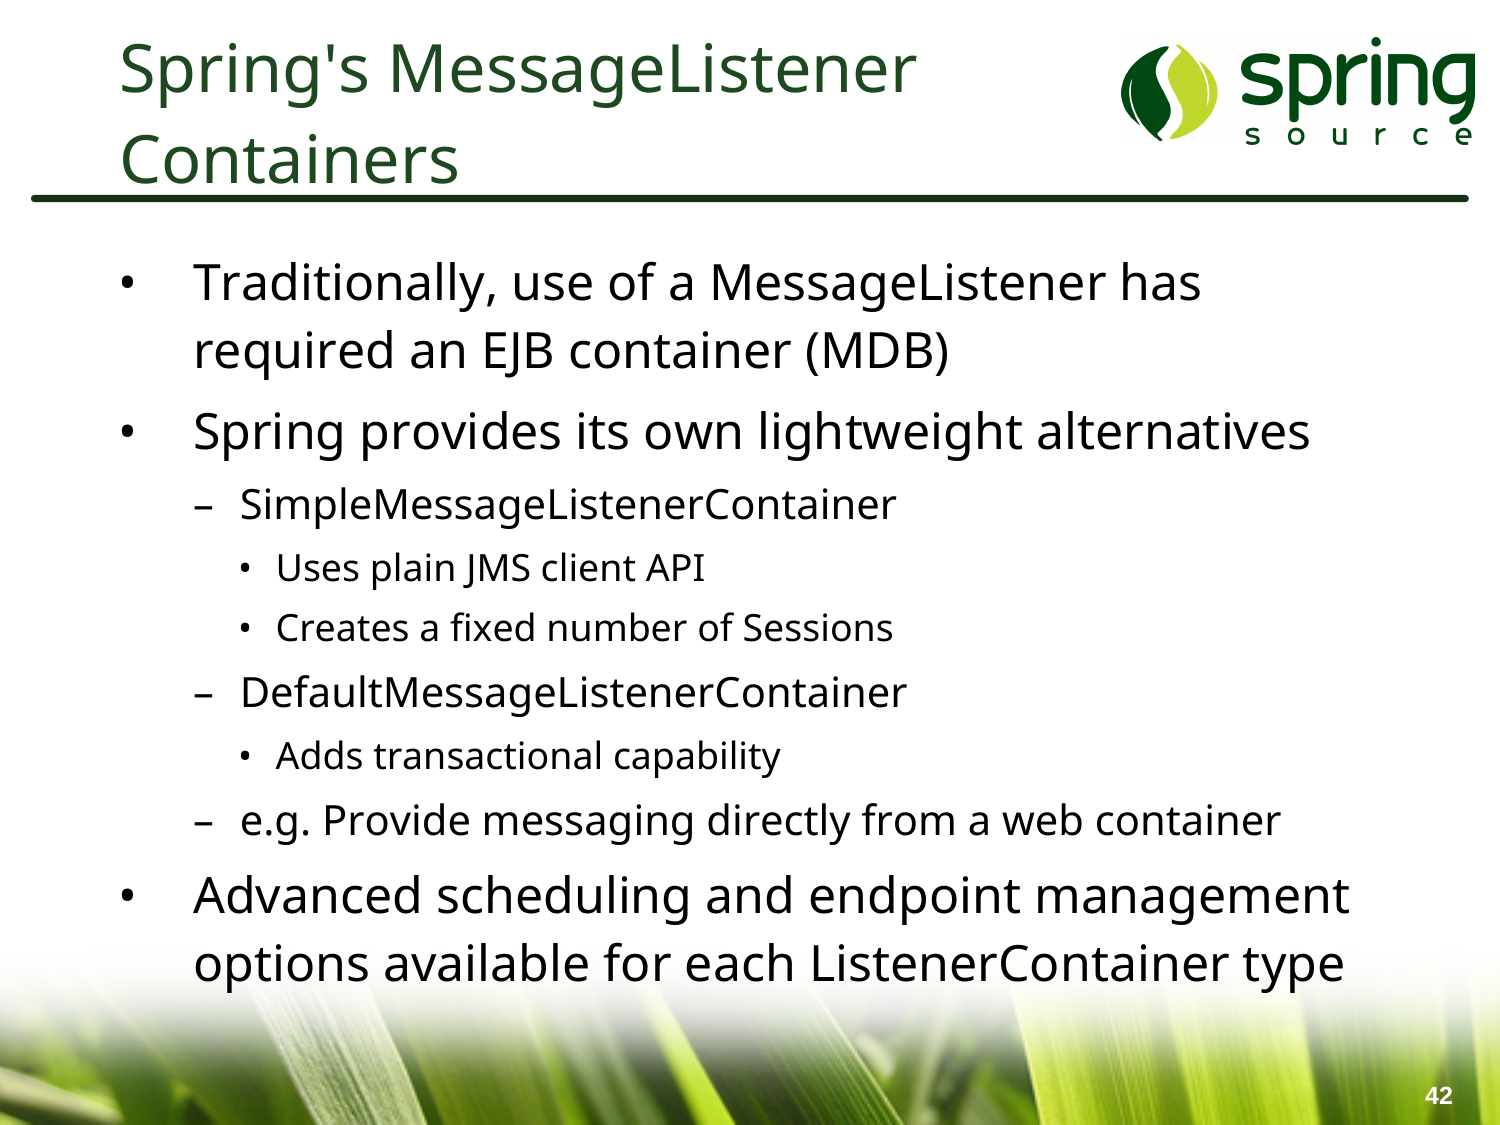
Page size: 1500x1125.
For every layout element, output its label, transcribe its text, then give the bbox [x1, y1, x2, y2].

picture [1137, 37, 1475, 145]
picture [0, 944, 1500, 1125]
list Traditionally, use of a MessageListener has required an EJB container (MDB) Spring provides its own lightweight alternatives SimpleMessageListenerContainer Uses plain JMS client API Creates a fixed number of Sessions DefaultMessageListenerContainer Adds transactional capability e.g. Provide messaging directly from a web container Advanced scheduling and endpoint management options available for each ListenerContainer type [103, 239, 1394, 1053]
title Spring's MessageListener Containers [104, 14, 1137, 192]
